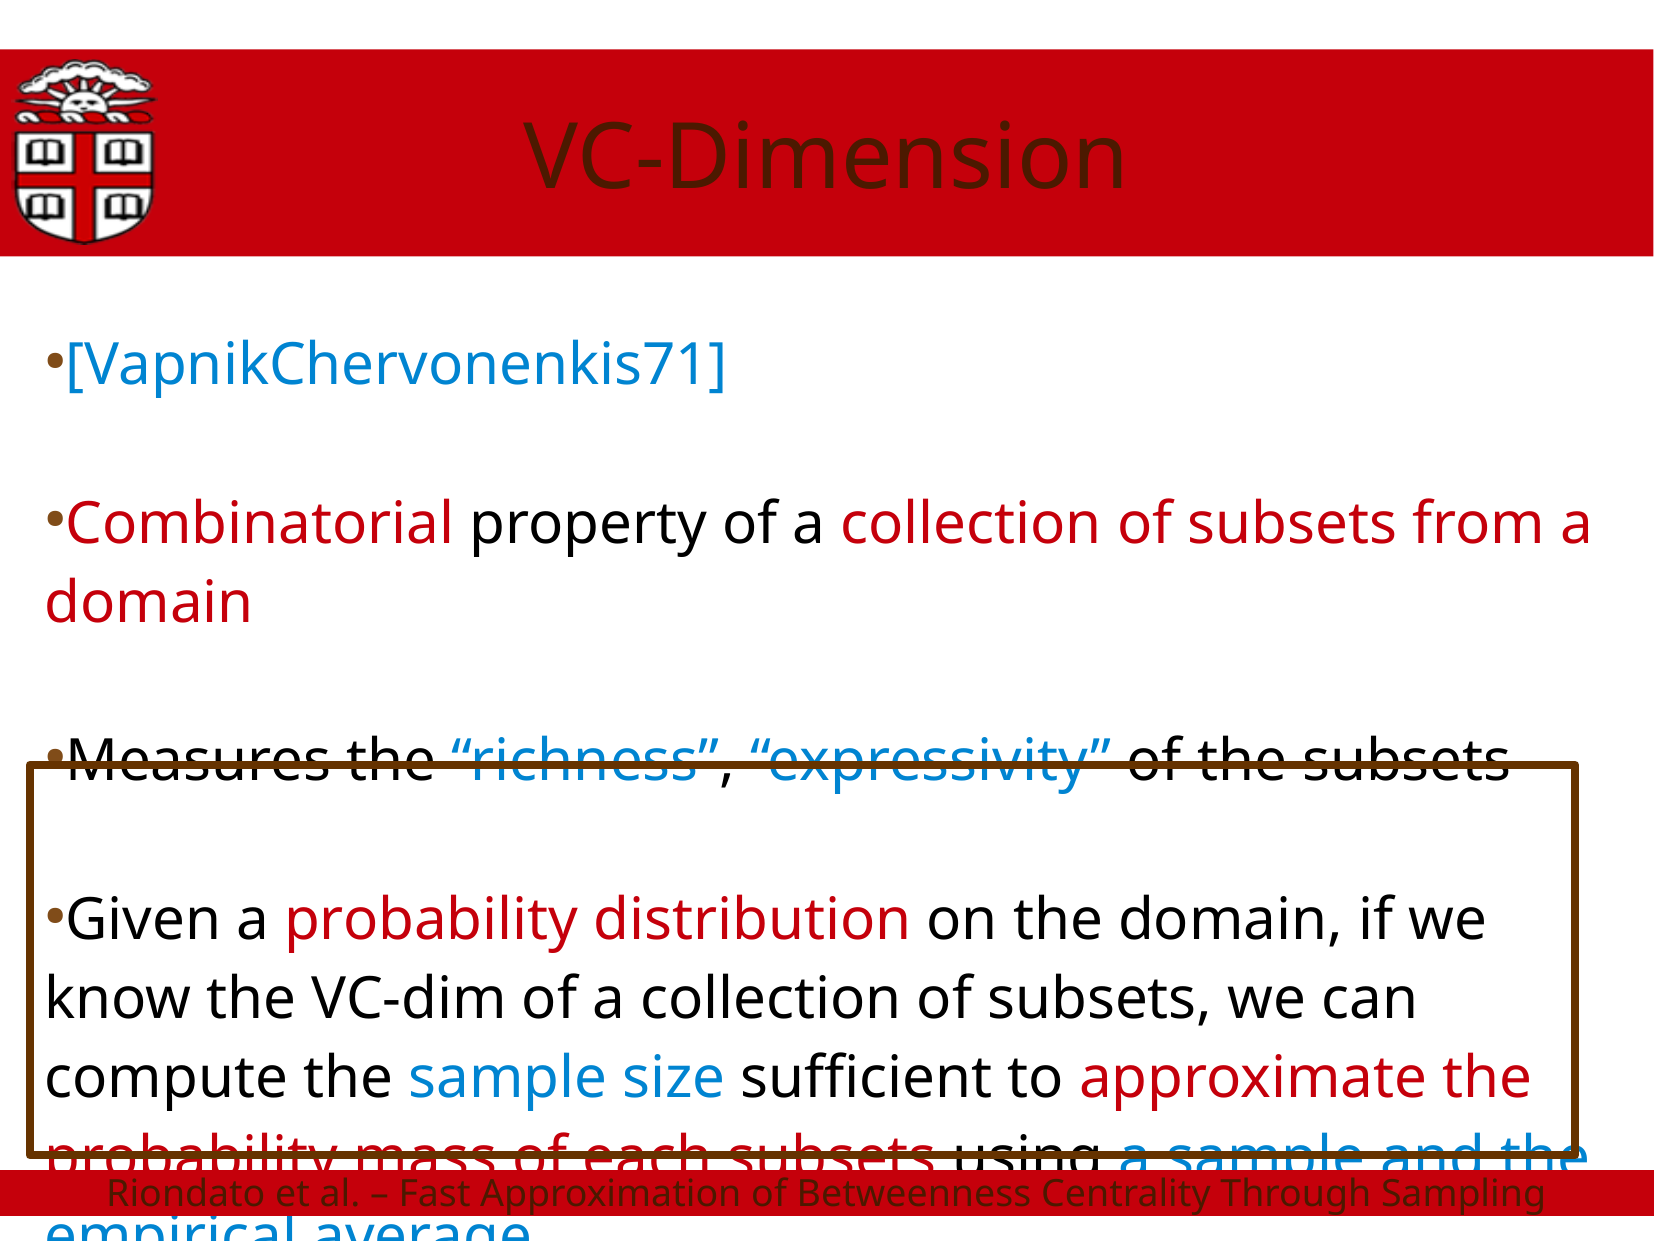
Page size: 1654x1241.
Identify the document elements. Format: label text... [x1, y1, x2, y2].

title VC-Dimension [0, 49, 1654, 257]
text_box Riondato et al. – Fast Approximation of Betweenness Centrality Through Sampling [0, 1170, 1654, 1216]
text_box [VapnikChervonenkis71] Combinatorial property of a collection of subsets from a domain Measures the “richness”, “expressivity” of the subsets Given a probability distribution on the domain, if we know the VC-dim of a collection of subsets, we can compute the sample size sufficient to approximate the probability mass of each subsets using a sample and the empirical average [34, 769, 1571, 1151]
picture [11, 59, 158, 245]
text_box [VapnikChervonenkis71] Combinatorial property of a collection of subsets from a domain Measures the “richness”, “expressivity” of the subsets Given a probability distribution on the domain, if we know the VC-dim of a collection of subsets, we can compute the sample size sufficient to approximate the probability mass of each subsets using a sample and the empirical average [30, 315, 1621, 1170]
